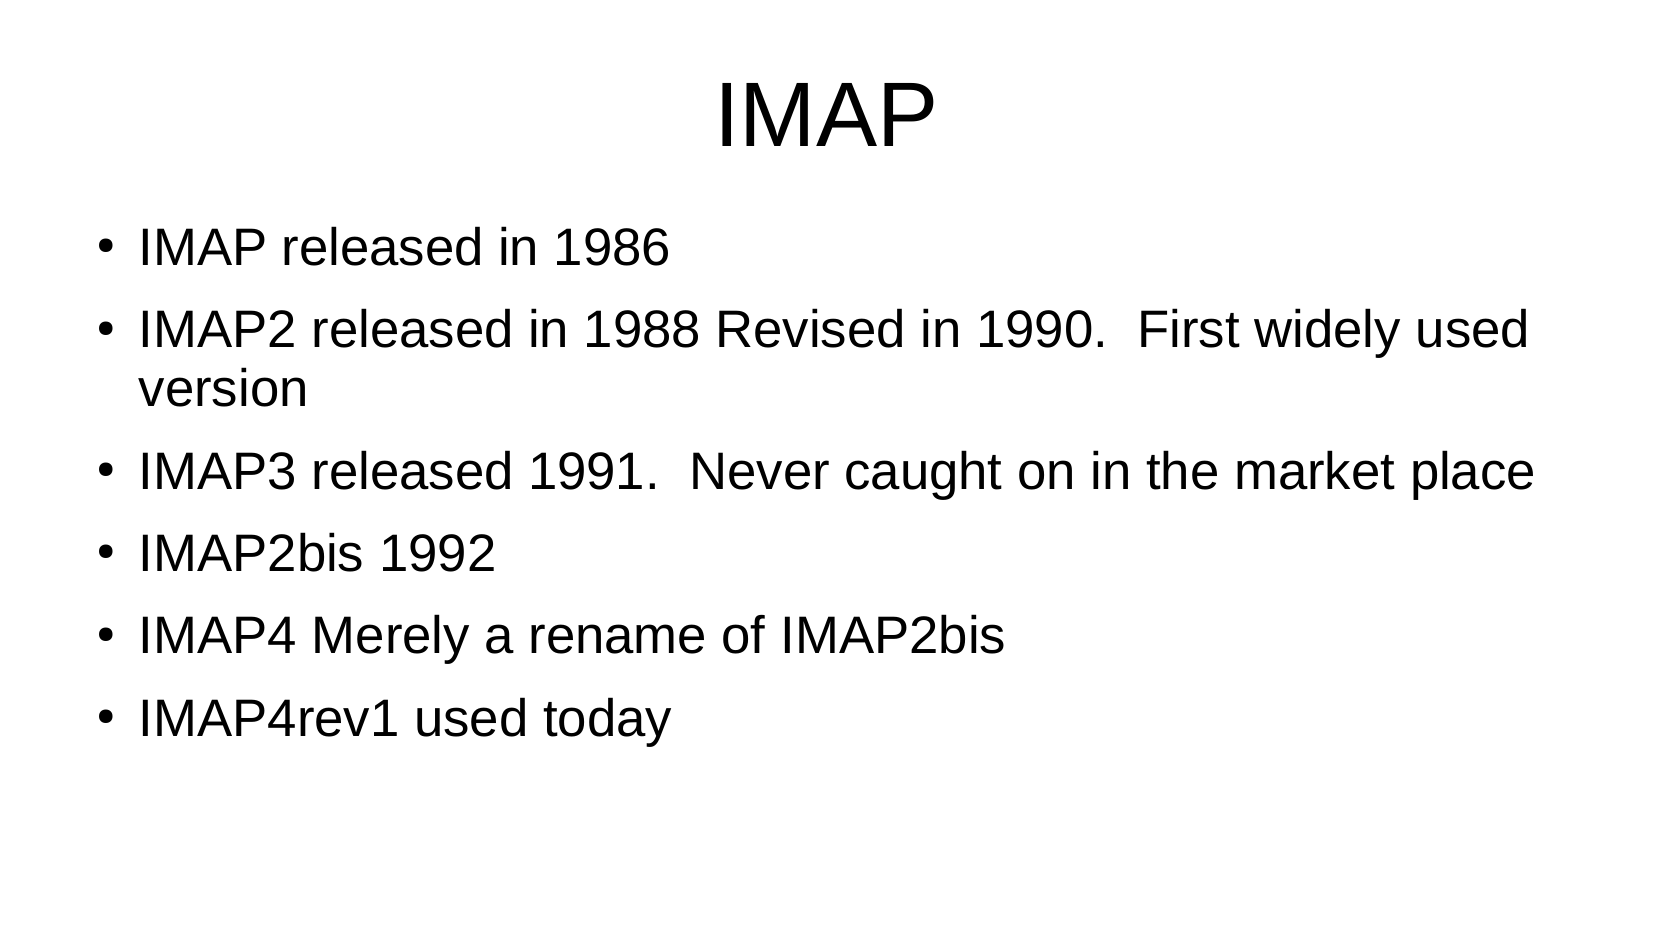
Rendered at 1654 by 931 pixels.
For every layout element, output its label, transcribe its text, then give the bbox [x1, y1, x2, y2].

list IMAP released in 1986 IMAP2 released in 1988 Revised in 1990. First widely used version IMAP3 released 1991. Never caught on in the market place IMAP2bis 1992 IMAP4 Merely a rename of IMAP2bis IMAP4rev1 used today [82, 217, 1571, 758]
title IMAP [82, 37, 1571, 193]
